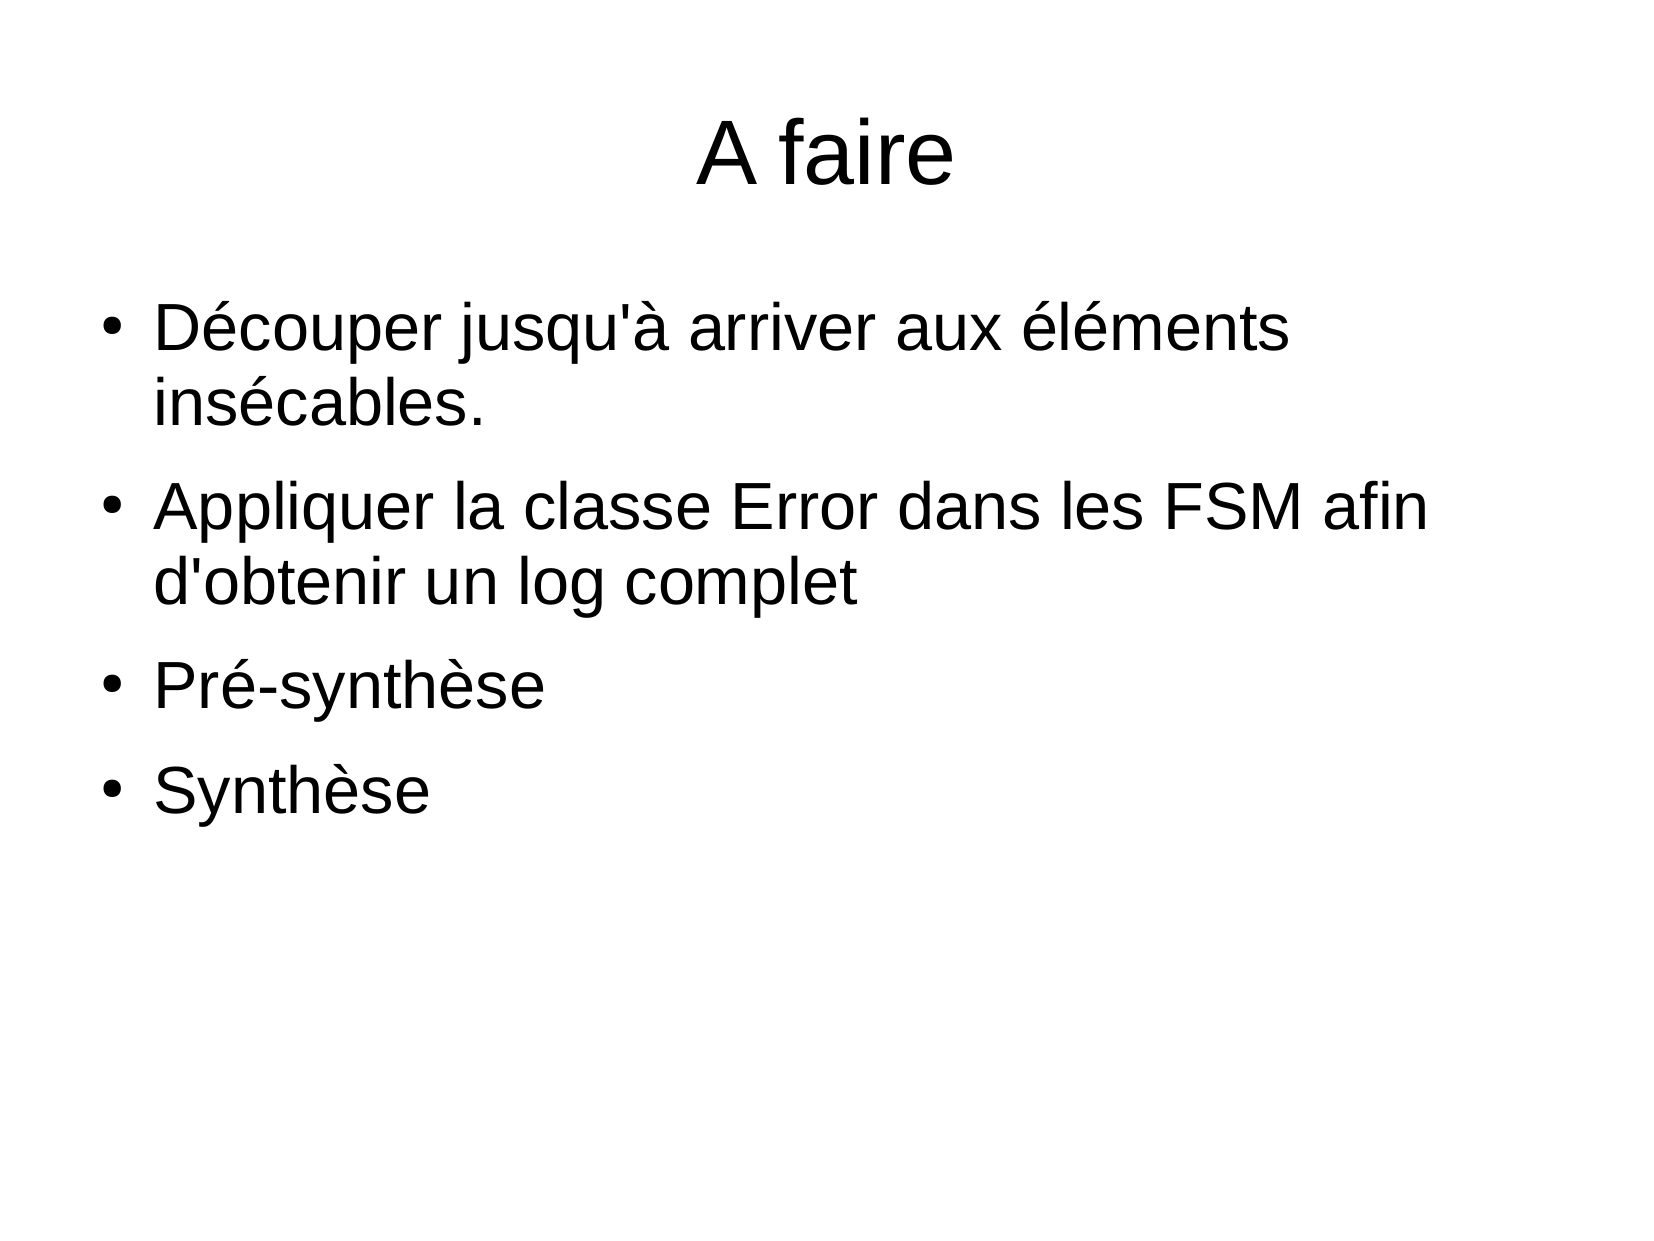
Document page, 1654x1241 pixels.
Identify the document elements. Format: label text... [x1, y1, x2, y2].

list Découper jusqu'à arriver aux éléments insécables. Appliquer la classe Error dans les FSM afin d'obtenir un log complet Pré-synthèse Synthèse [82, 290, 1571, 1010]
title A faire [82, 49, 1571, 257]
